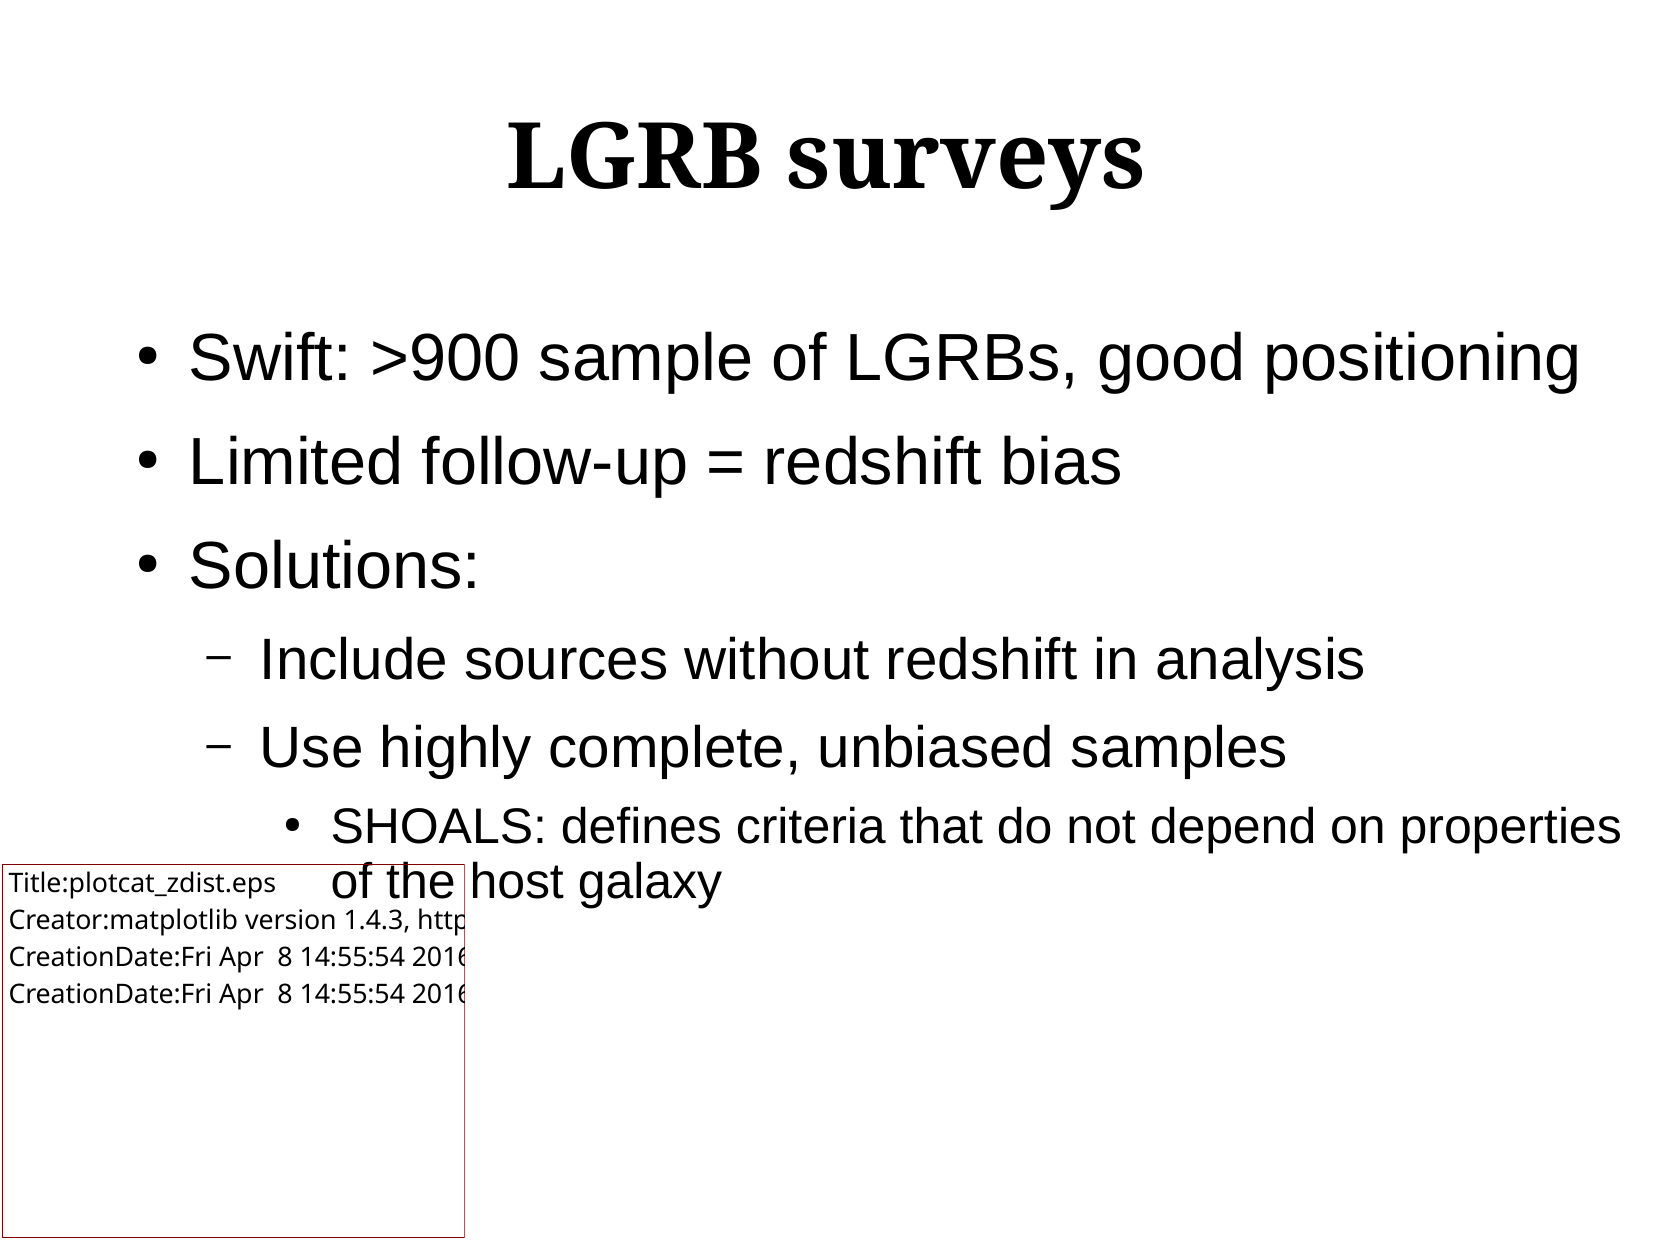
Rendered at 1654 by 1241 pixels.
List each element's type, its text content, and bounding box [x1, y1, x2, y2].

list Swift: >900 sample of LGRBs, good positioning Limited follow-up = redshift bias Solutions: Include sources without redshift in analysis Use highly complete, unbiased samples SHOALS: defines criteria that do not depend on properties of the host galaxy [118, 319, 1651, 1040]
title LGRB surveys [82, 49, 1571, 257]
picture [0, 862, 465, 1238]
